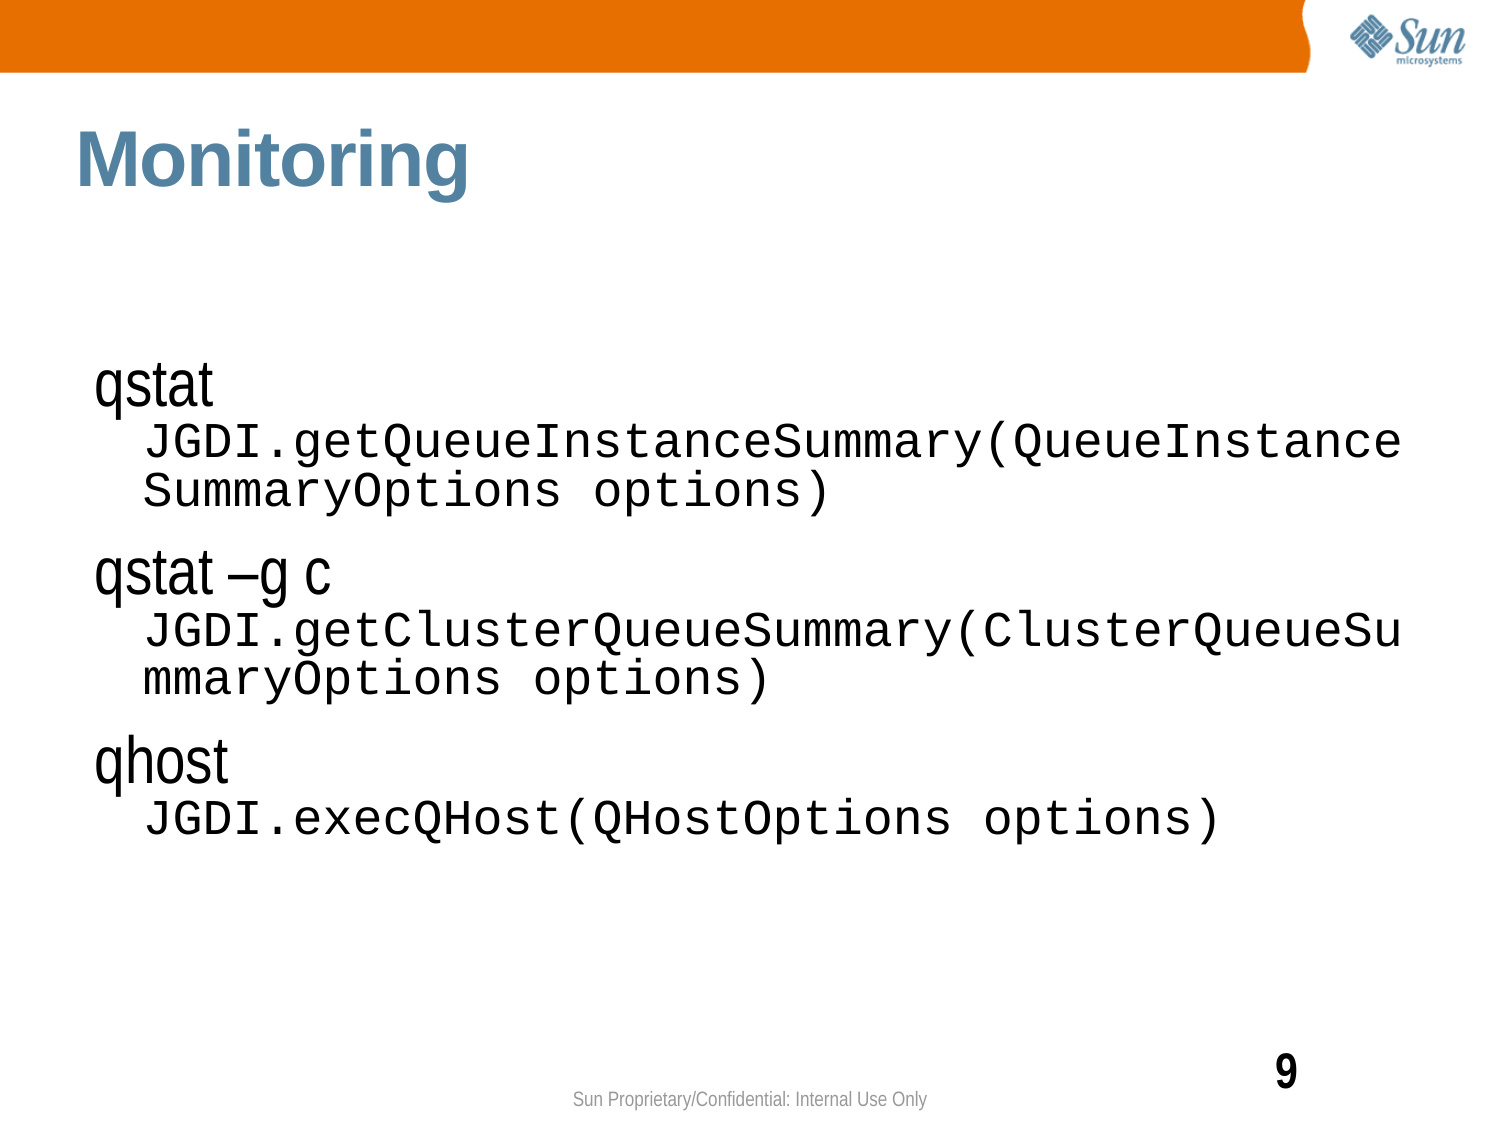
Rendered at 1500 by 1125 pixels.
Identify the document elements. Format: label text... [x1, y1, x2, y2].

picture [0, 0, 1500, 75]
title Monitoring [75, 122, 1438, 228]
list qstat JGDI.getQueueInstanceSummary(QueueInstanceSummaryOptions options) qstat –g c JGDI.getClusterQueueSummary(ClusterQueueSummaryOptions options) qhost JGDI.execQHost(QHostOptions options) [75, 354, 1412, 853]
